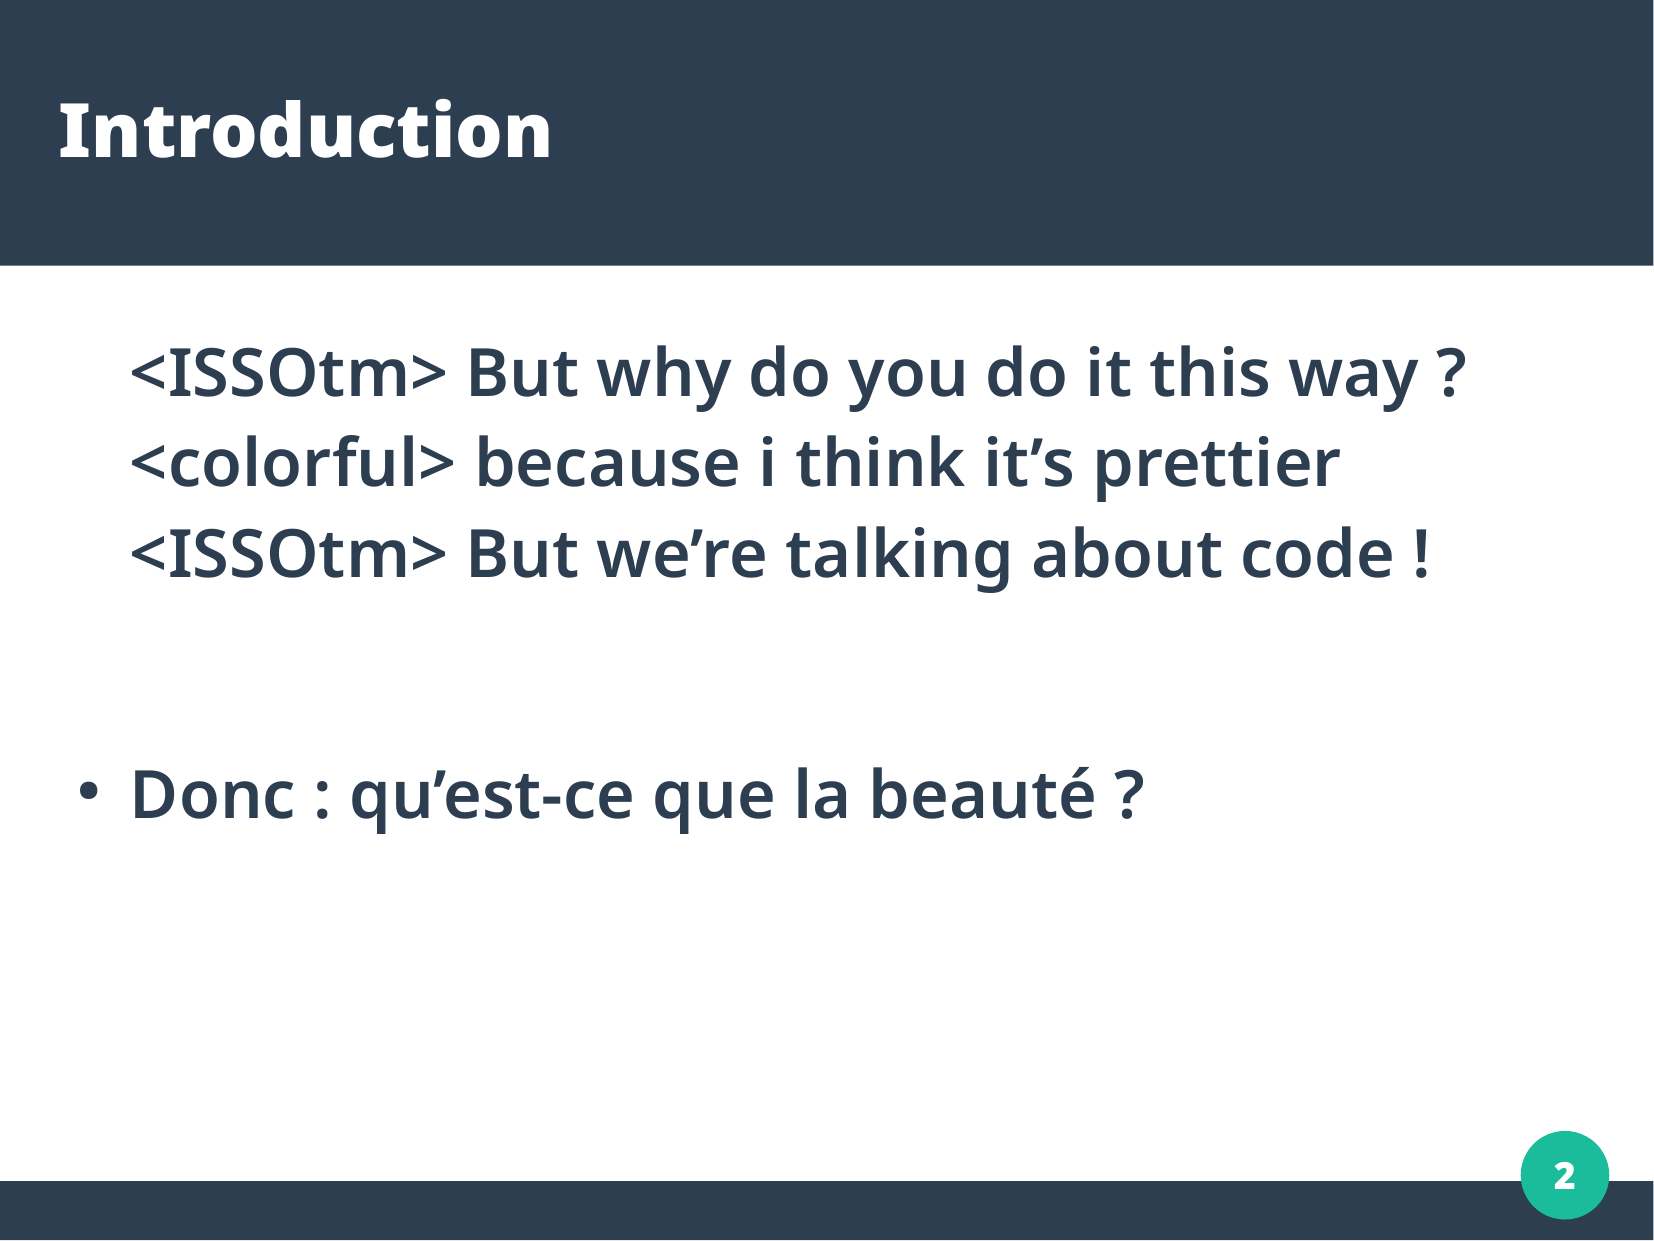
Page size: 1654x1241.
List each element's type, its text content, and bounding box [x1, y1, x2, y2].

list <ISSOtm> But why do you do it this way ? <colorful> because i think it’s prettier <ISSOtm> But we’re talking about code ! Donc : qu’est-ce que la beauté ? [59, 324, 1595, 1152]
title Introduction [59, 49, 1595, 207]
